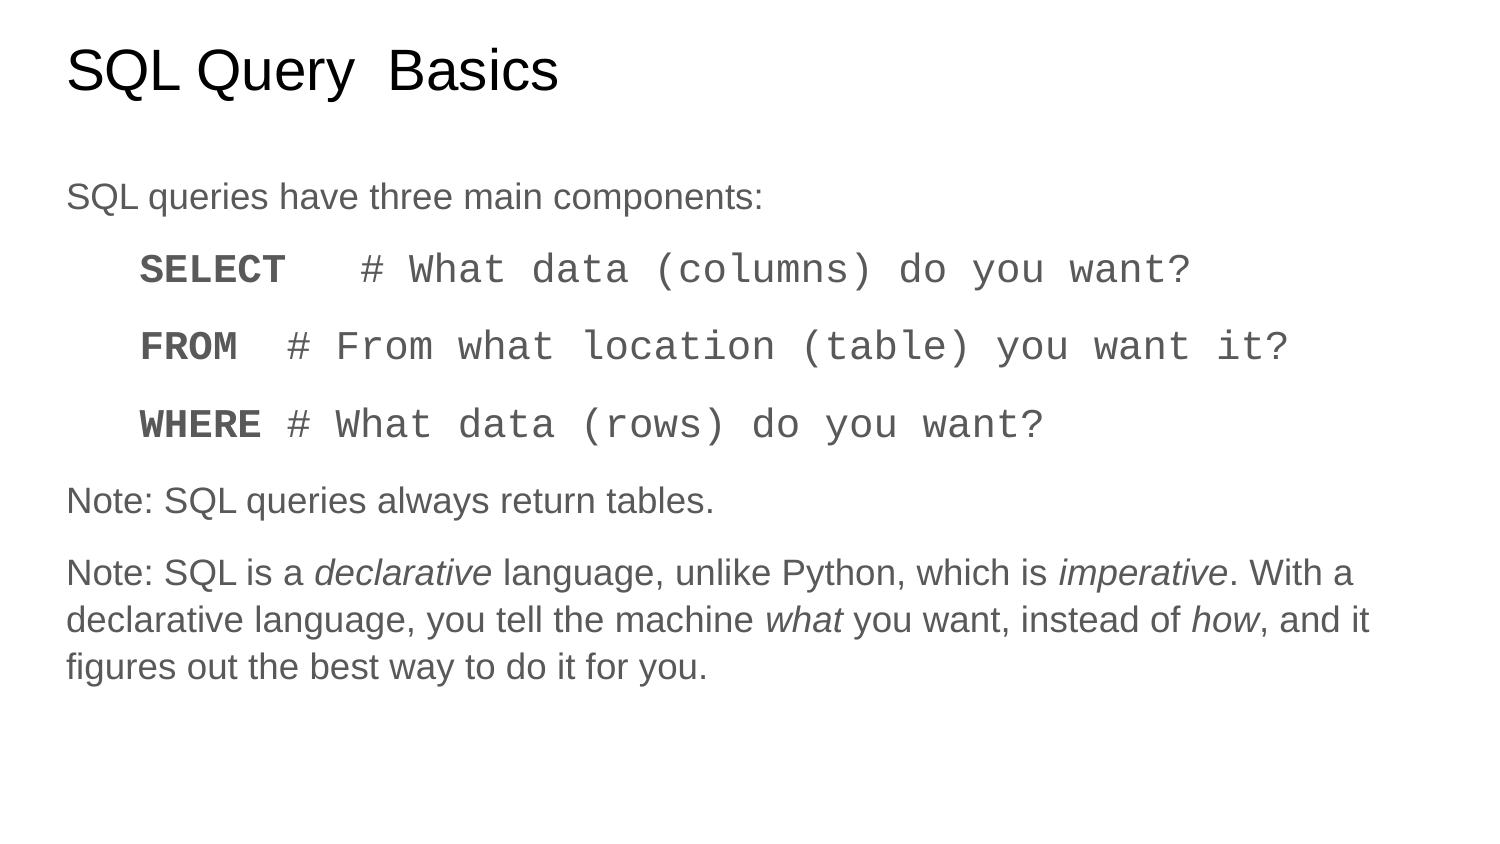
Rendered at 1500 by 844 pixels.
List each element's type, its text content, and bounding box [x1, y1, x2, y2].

list SQL queries have three main components: SELECT # What data (columns) do you want? FROM # From what location (table) you want it? WHERE # What data (rows) do you want? Note: SQL queries always return tables. Note: SQL is a declarative language, unlike Python, which is imperative. With a declarative language, you tell the machine what you want, instead of how, and it figures out the best way to do it for you. [51, 154, 1449, 705]
title SQL Query Basics [51, 23, 1449, 126]
